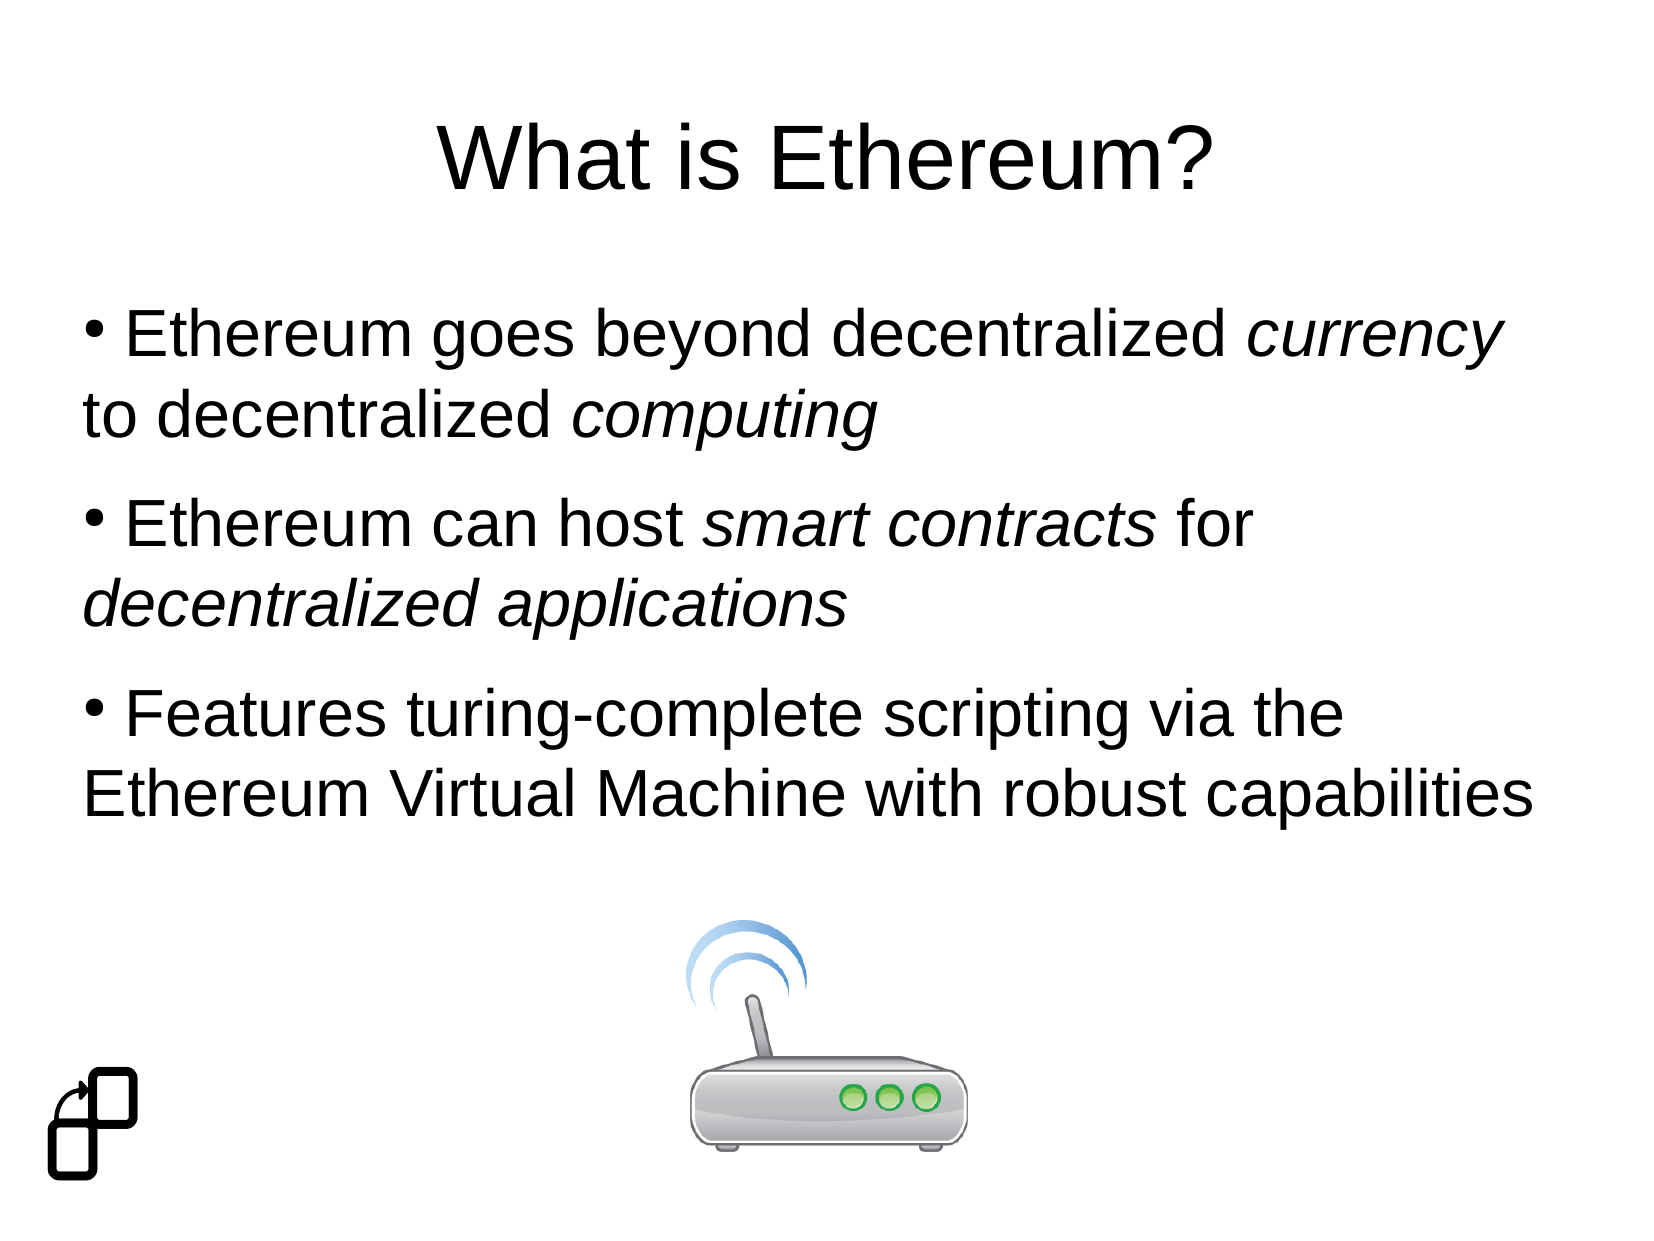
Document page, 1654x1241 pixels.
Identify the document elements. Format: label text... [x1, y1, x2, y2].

picture [686, 920, 968, 1152]
title What is Ethereum? [82, 97, 1571, 209]
picture [30, 1062, 153, 1186]
list Ethereum goes beyond decentralized currency to decentralized computing Ethereum can host smart contracts for decentralized applications Features turing-complete scripting via the Ethereum Virtual Machine with robust capabilities [82, 290, 1571, 1010]
